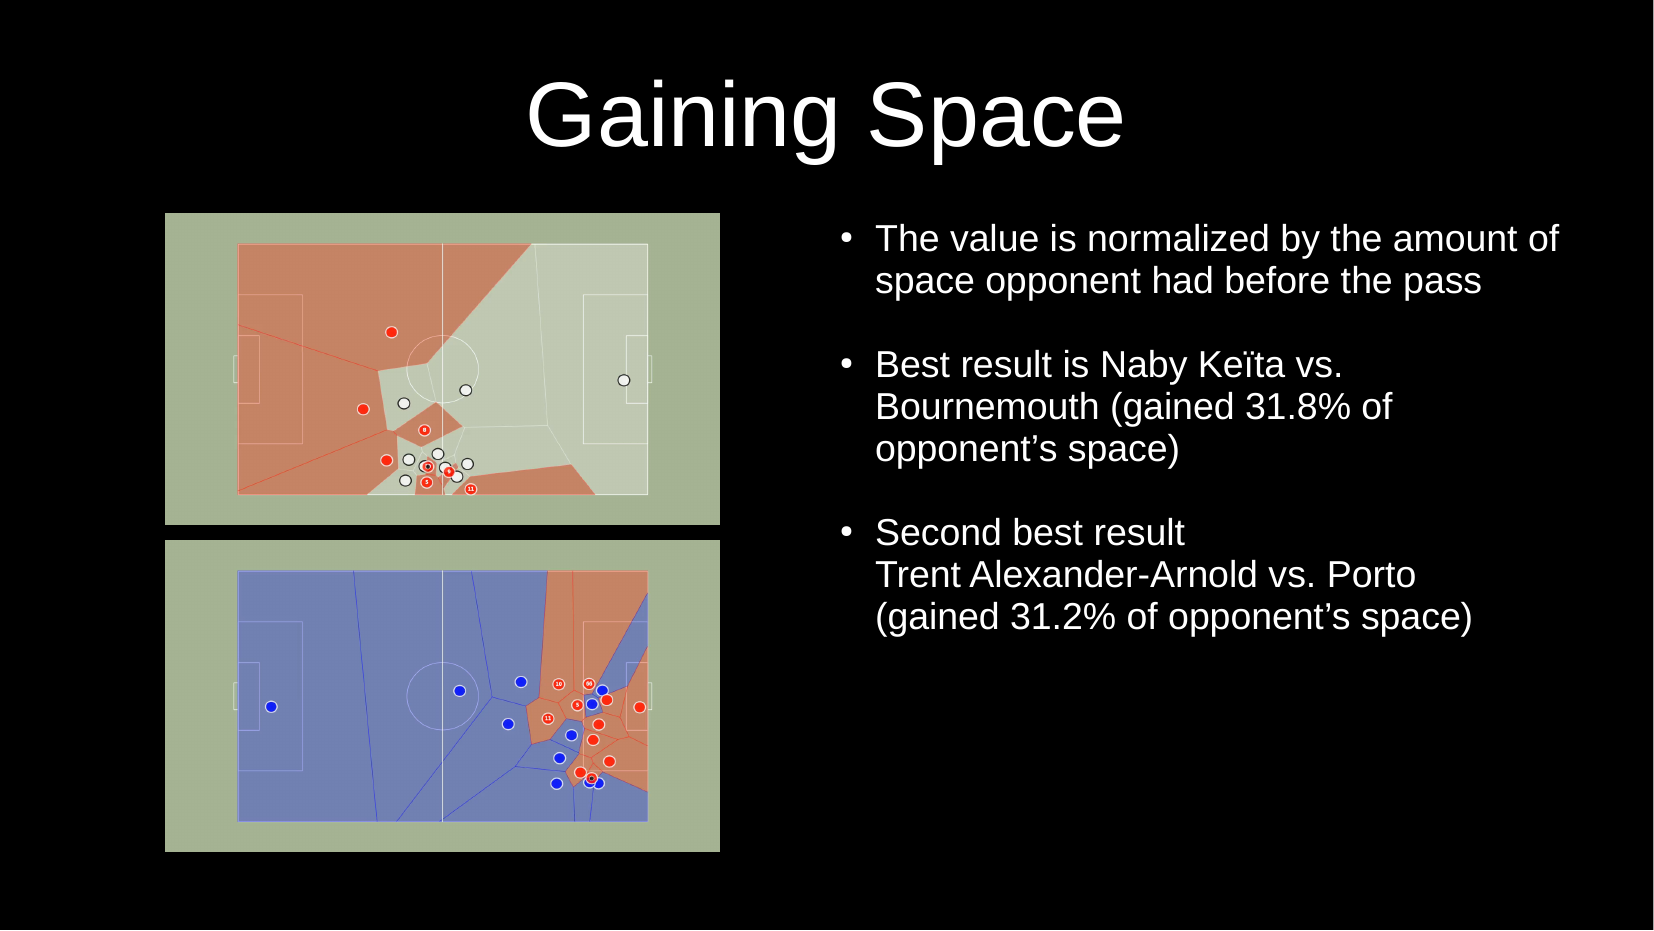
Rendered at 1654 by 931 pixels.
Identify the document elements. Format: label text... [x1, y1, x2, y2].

title Gaining Space [82, 37, 1571, 193]
text_box [165, 540, 721, 853]
text_box [165, 212, 721, 526]
text_box The value is normalized by the amount of space opponent had before the pass Best result is Naby Keïta vs. Bournemouth (gained 31.8% of opponent’s space) Second best result Trent Alexander-Arnold vs. Porto (gained 31.2% of opponent’s space) [825, 210, 1591, 645]
